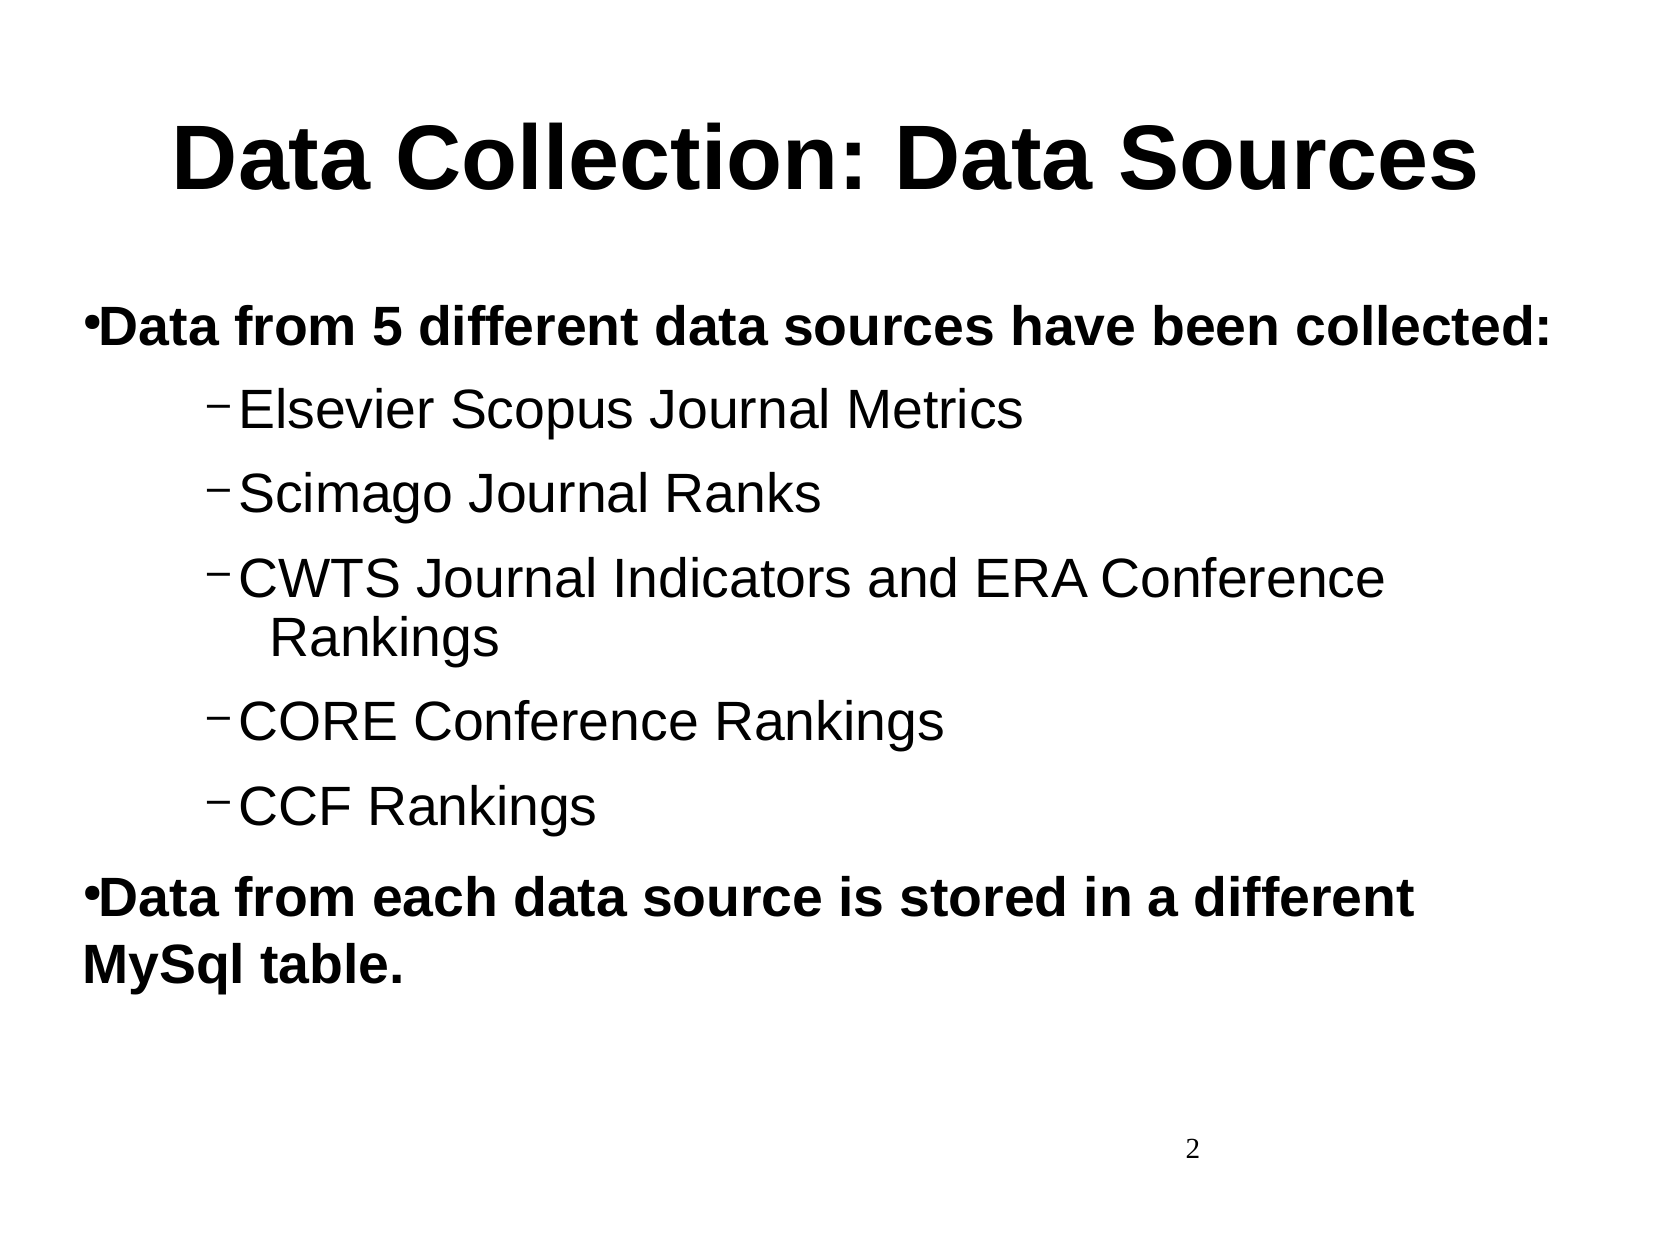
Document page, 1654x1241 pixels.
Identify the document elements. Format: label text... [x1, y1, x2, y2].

text_box [1185, 1129, 1571, 1216]
list Data from 5 different data sources have been collected: Elsevier Scopus Journal Metrics Scimago Journal Ranks CWTS Journal Indicators and ERA Conference Rankings CORE Conference Rankings CCF Rankings Data from each data source is stored in a different MySql table. [82, 290, 1571, 1010]
title Data Collection: Data Sources [82, 49, 1571, 257]
